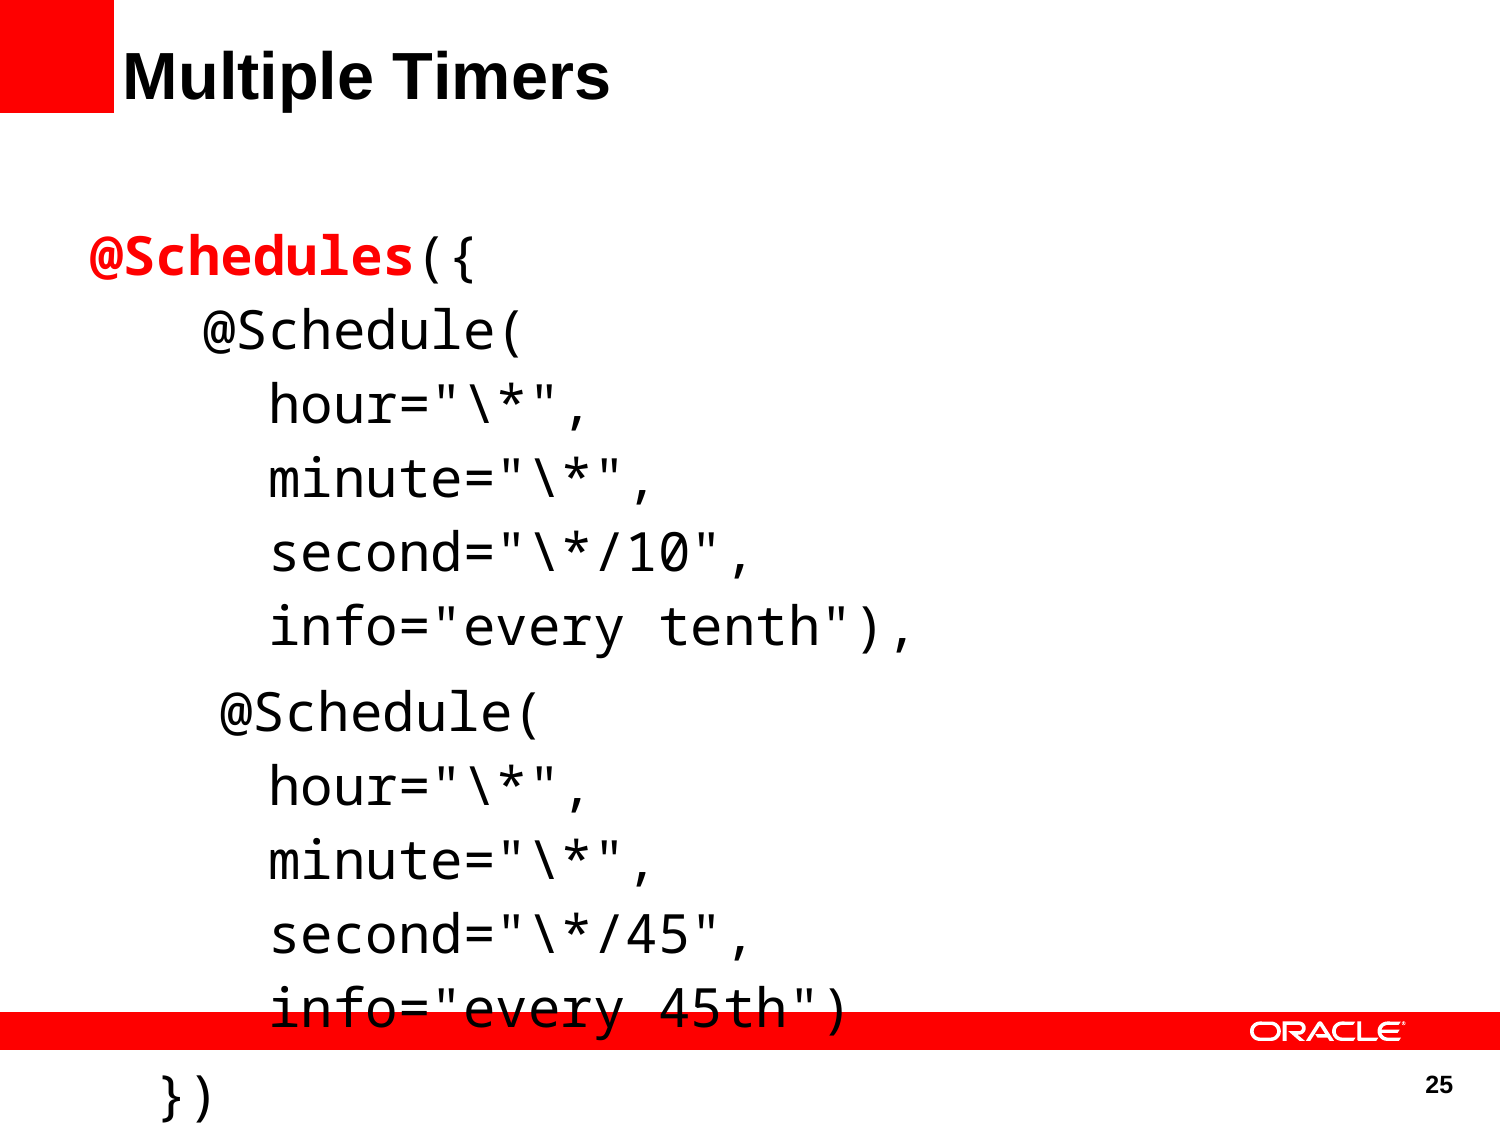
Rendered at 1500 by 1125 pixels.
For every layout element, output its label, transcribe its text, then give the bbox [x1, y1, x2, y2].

picture [508, 1012, 515, 1022]
picture [0, 0, 114, 113]
title Multiple Timers [122, 39, 1382, 188]
picture [606, 1012, 613, 1022]
picture [0, 1012, 1500, 1050]
picture [373, 1012, 390, 1024]
list @Schedules({ @Schedule( hour="\*", minute="\*", second="\*/10", info="every tenth"), @Schedule( hour="\*", minute="\*", second="\*/45", info="every 45th") }) [33, 217, 1500, 978]
